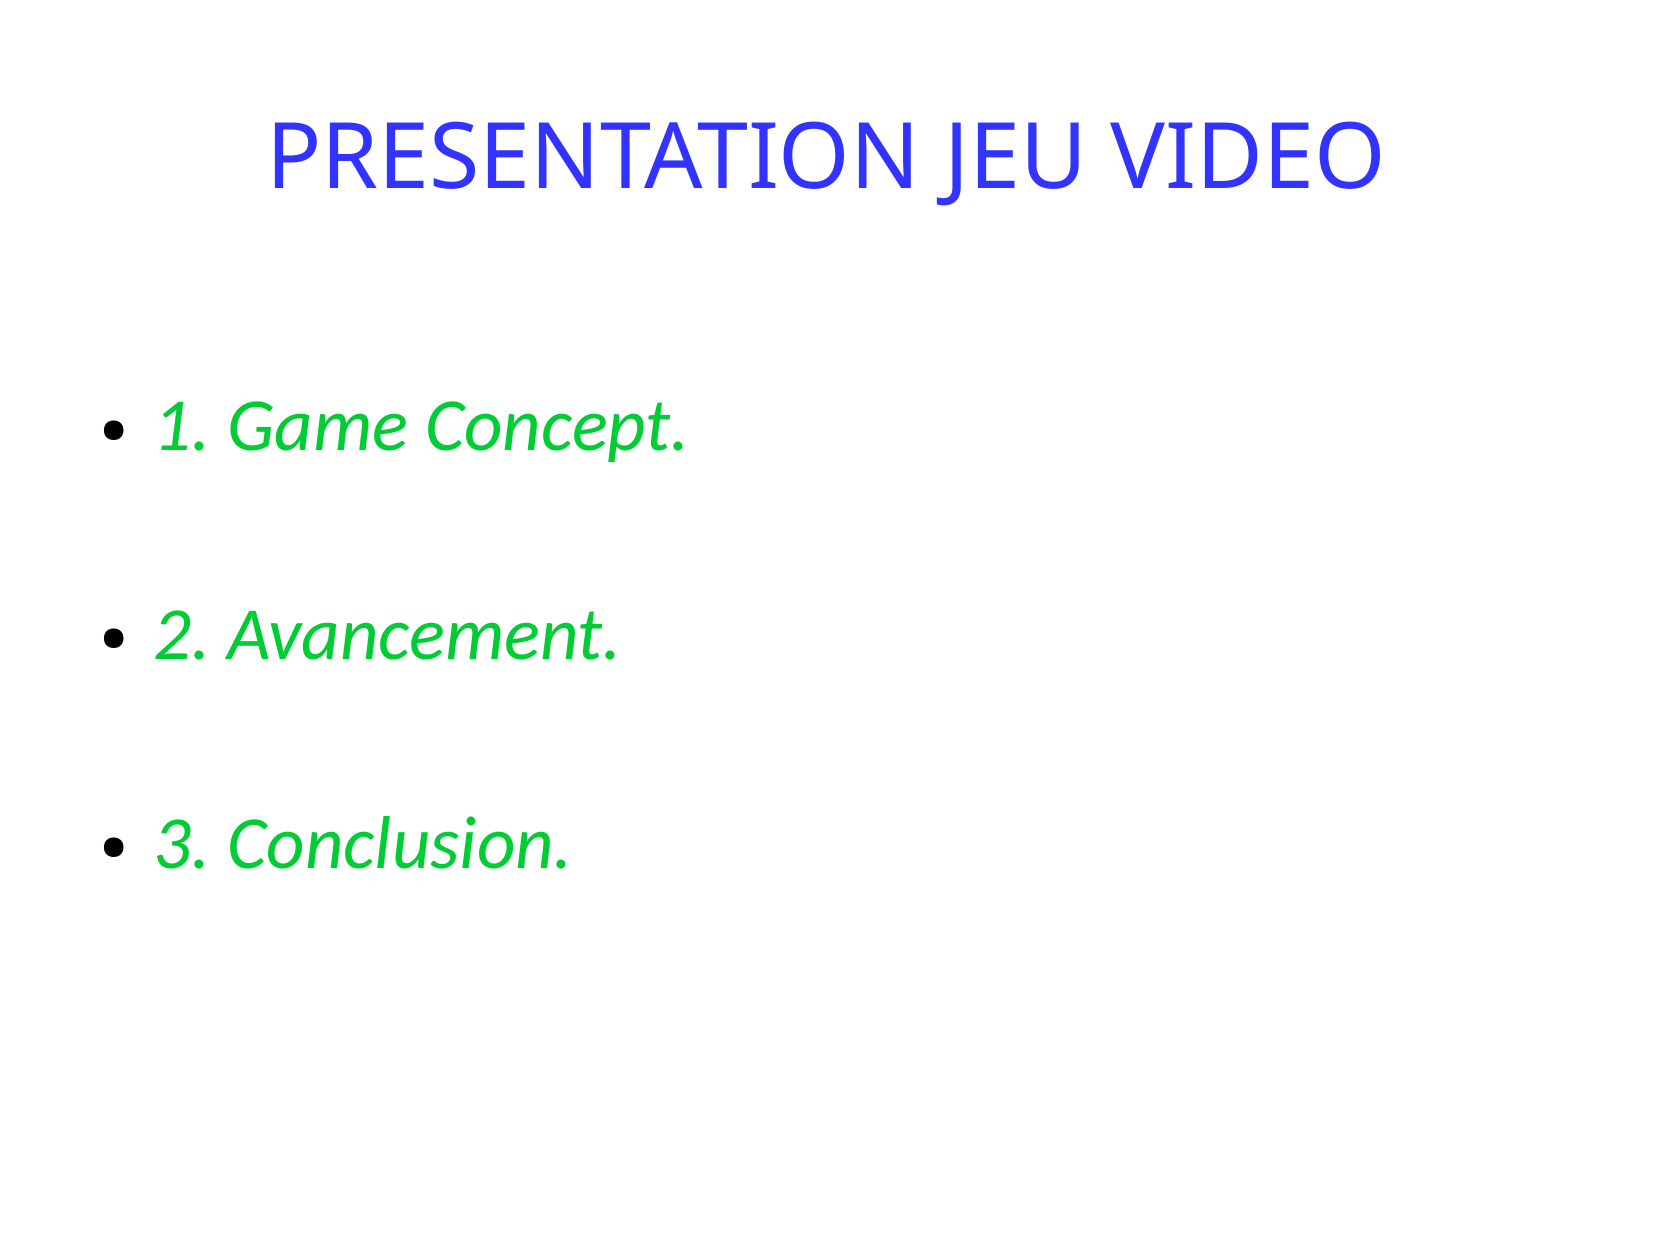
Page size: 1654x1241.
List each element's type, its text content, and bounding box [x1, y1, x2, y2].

title PRESENTATION JEU VIDEO [82, 49, 1571, 257]
list 1. Game Concept. 2. Avancement. 3. Conclusion. [82, 290, 1571, 1109]
